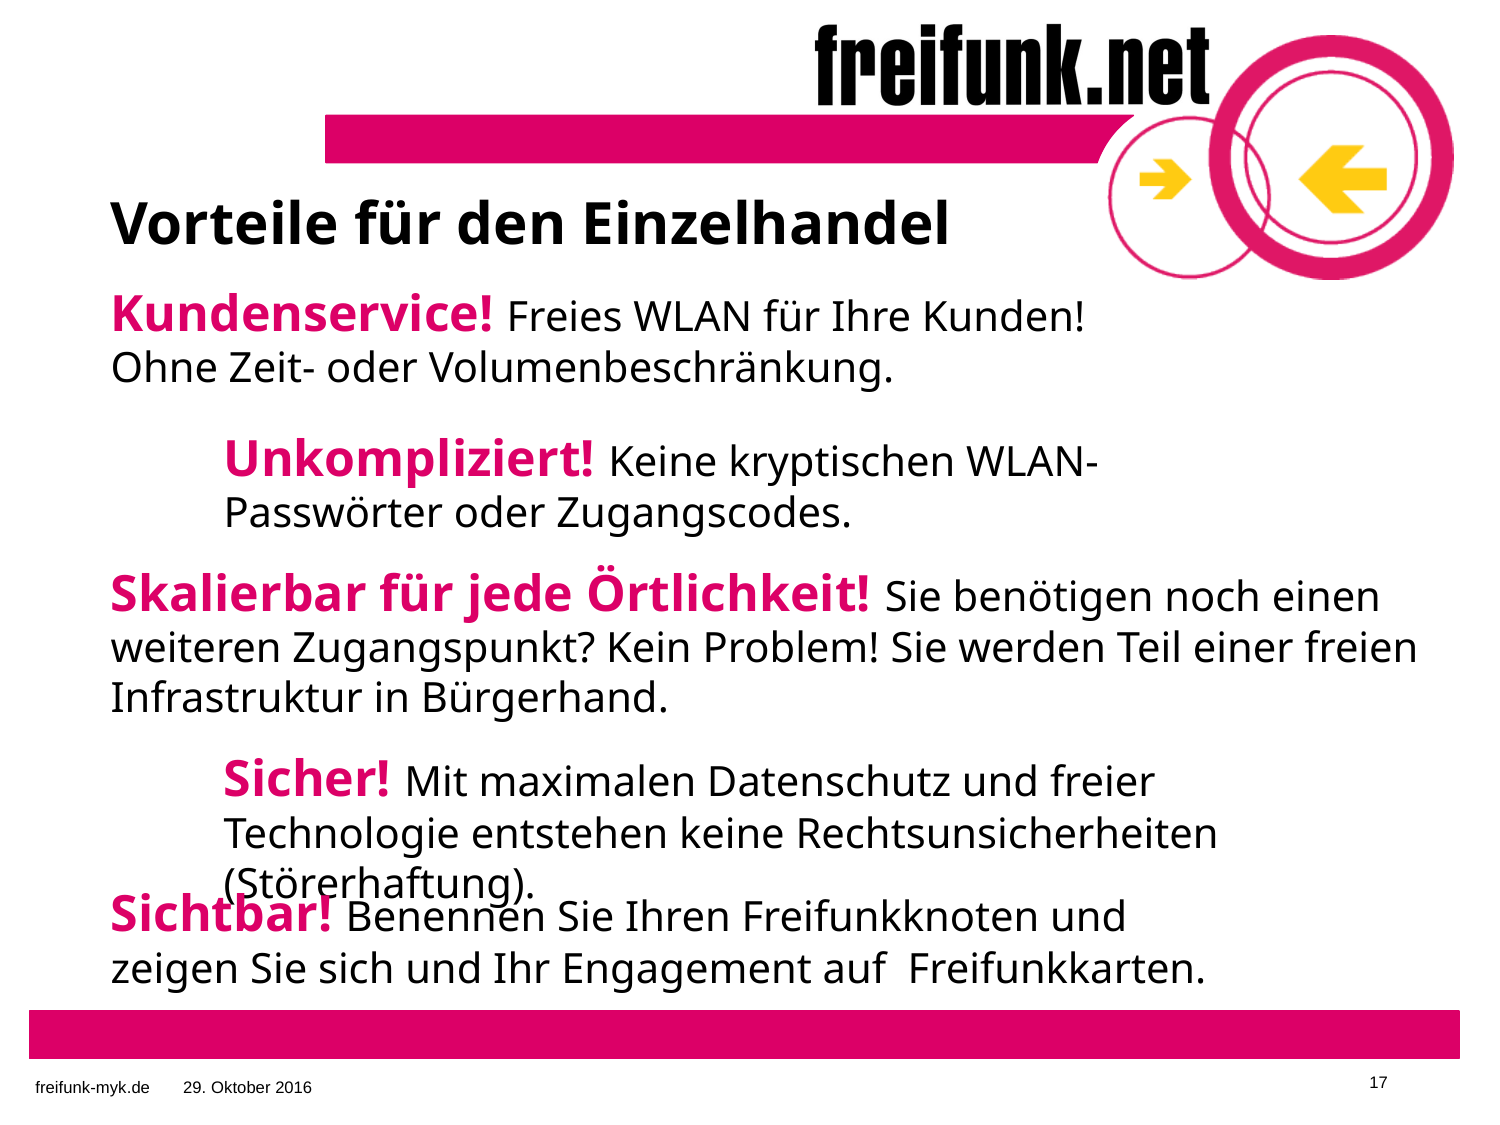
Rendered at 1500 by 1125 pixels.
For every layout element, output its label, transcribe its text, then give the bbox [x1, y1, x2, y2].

text_box Unkompliziert! Keine kryptischen WLAN-Passwörter oder Zugangscodes. [223, 426, 1294, 537]
text_box Sichtbar! Benennen Sie Ihren Freifunkknoten und zeigen Sie sich und Ihr Engagement auf Freifunkkarten. [110, 881, 1247, 992]
title Vorteile für den Einzelhandel [110, 160, 1093, 281]
text_box Sicher! Mit maximalen Datenschutz und freier Technologie entstehen keine Rechtsunsicherheiten (Störerhaftung). [223, 746, 1363, 907]
text_box Kundenservice! Freies WLAN für Ihre Kunden! Ohne Zeit- oder Volumenbeschränkung. [110, 281, 1199, 392]
text_box Skalierbar für jede Örtlichkeit! Sie benötigen noch einen weiteren Zugangspunkt? Kein Problem! Sie werden Teil einer freien Infrastruktur in Bürgerhand. [110, 561, 1446, 722]
picture [816, 24, 1454, 280]
